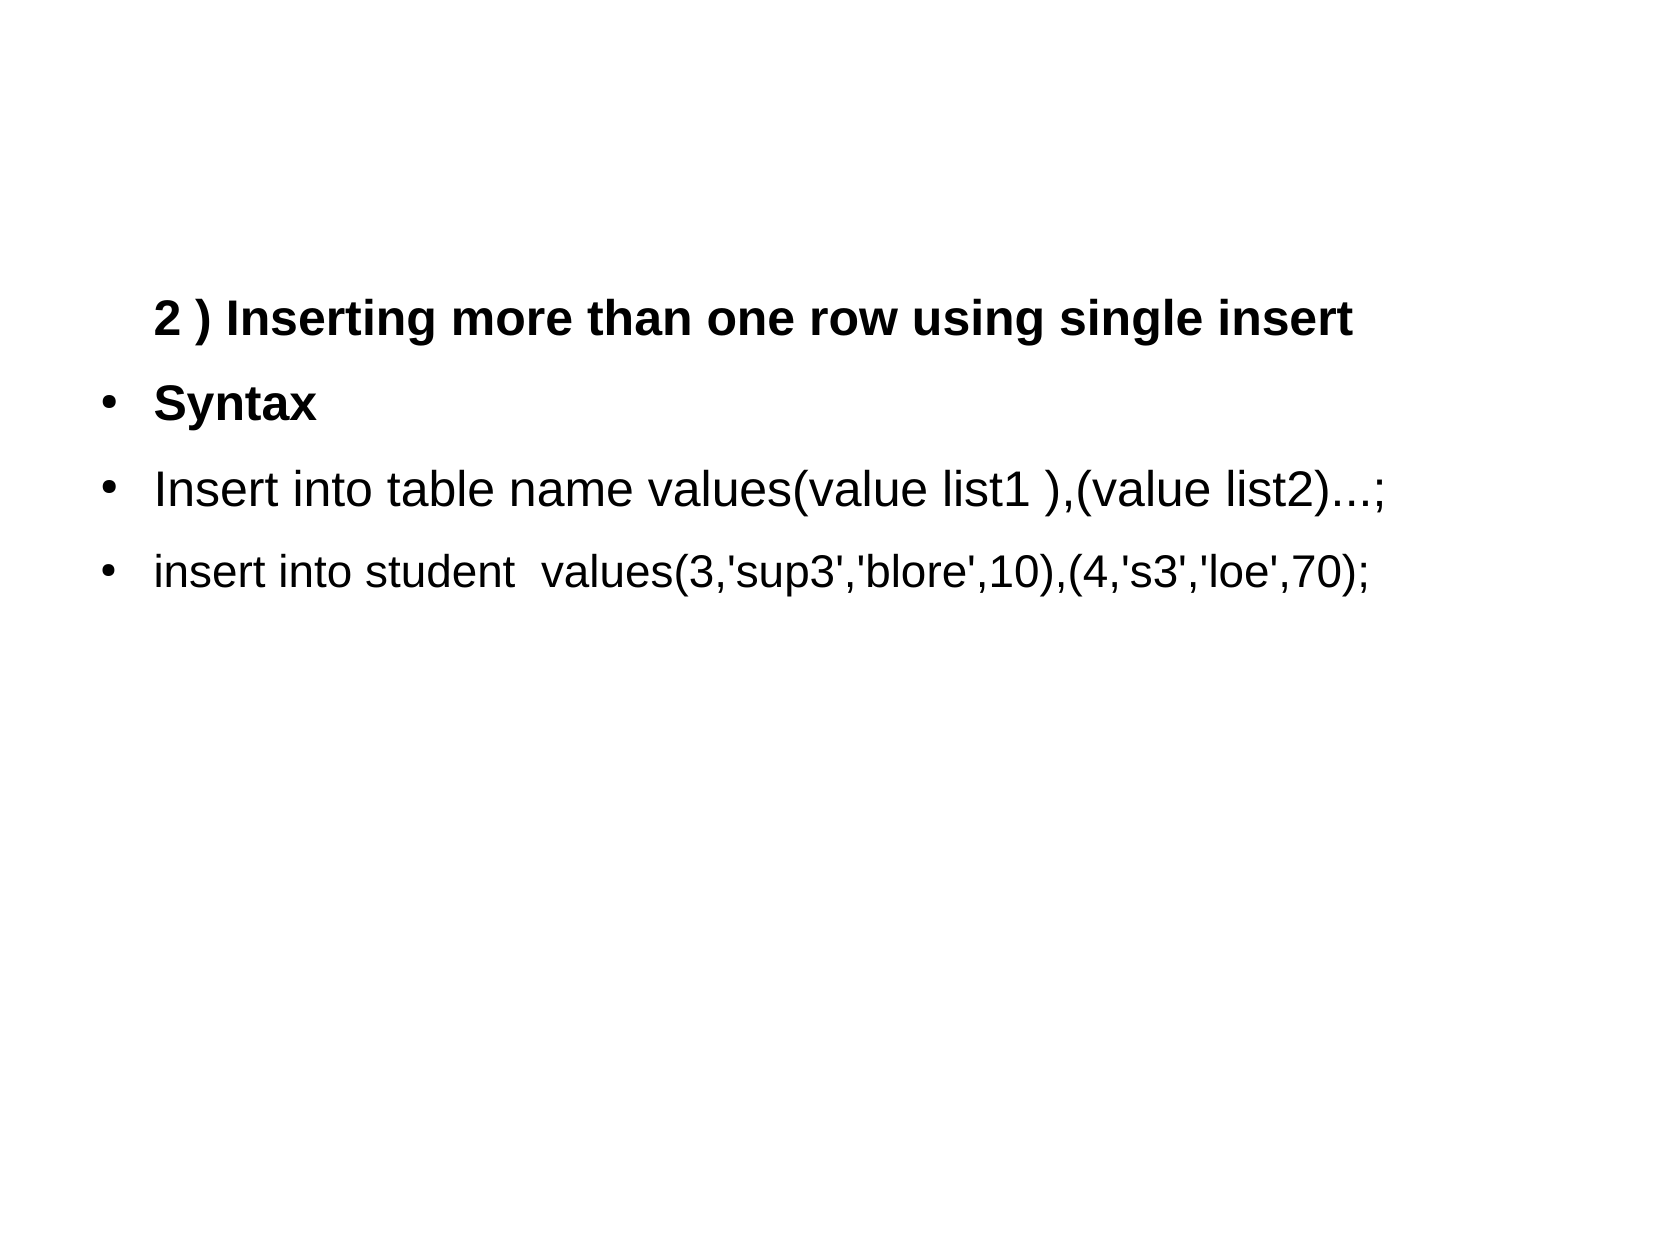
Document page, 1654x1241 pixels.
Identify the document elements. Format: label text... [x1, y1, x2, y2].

list 2 ) Inserting more than one row using single insert Syntax Insert into table name values(value list1 ),(value list2)...; insert into student values(3,'sup3','blore',10),(4,'s3','loe',70); [82, 290, 1571, 1010]
